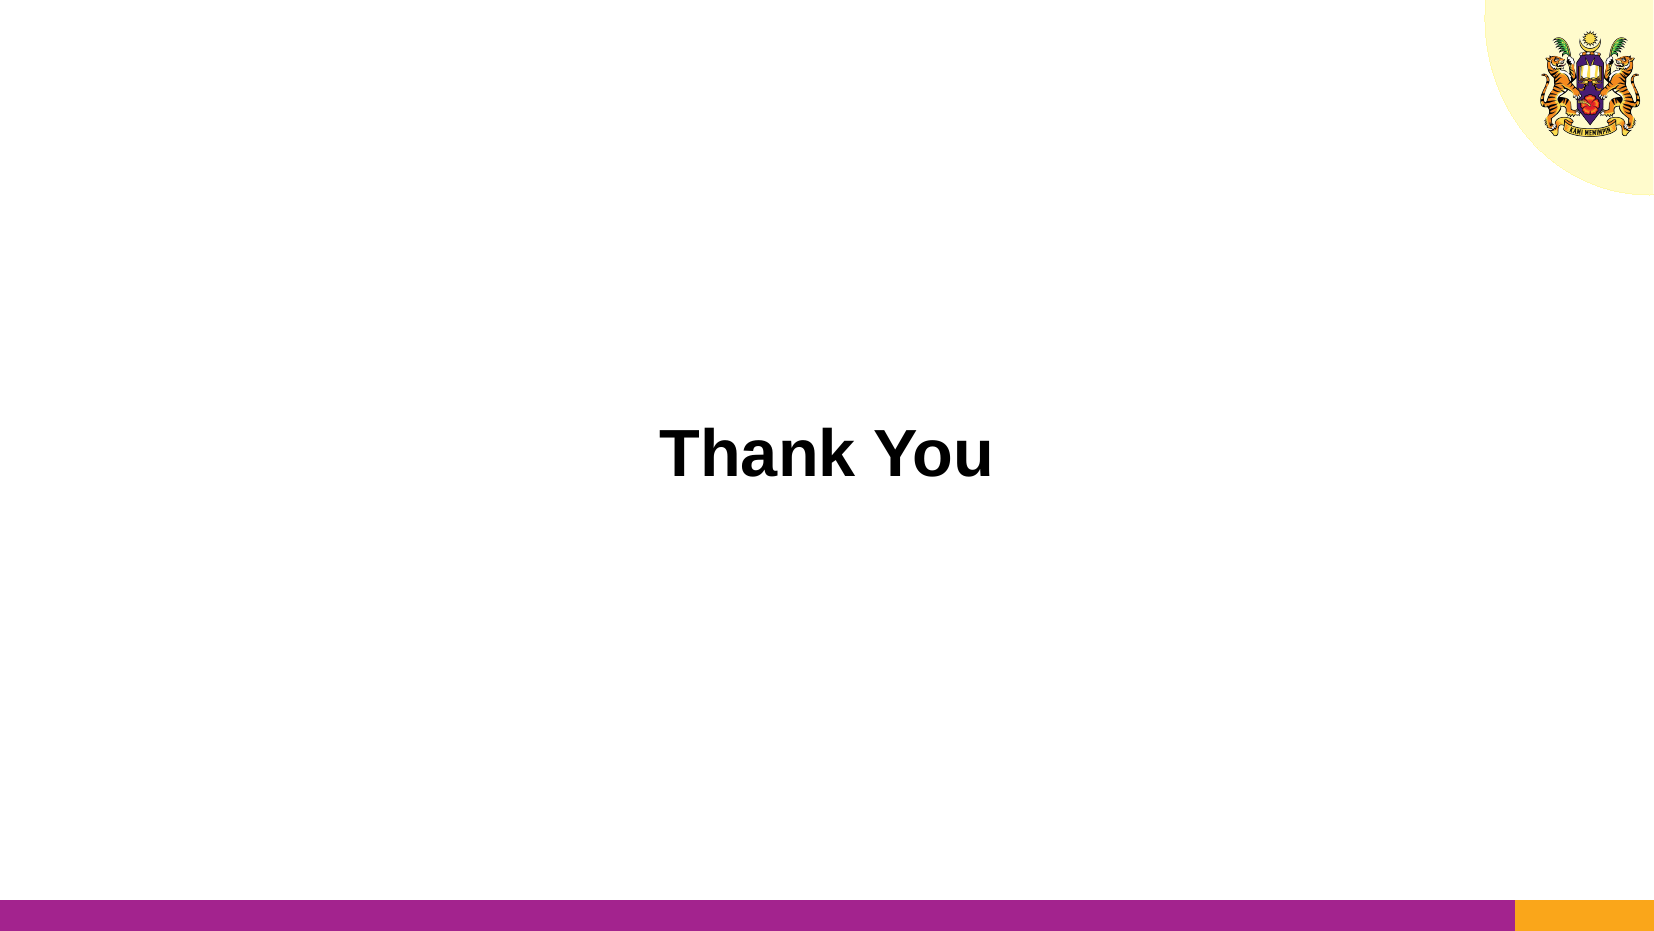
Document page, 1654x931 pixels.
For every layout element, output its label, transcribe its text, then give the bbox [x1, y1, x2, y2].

text_box [0, 900, 1654, 931]
subtitle Thank You [82, 37, 1571, 871]
picture [1540, 30, 1642, 137]
text_box [1484, 0, 1654, 196]
